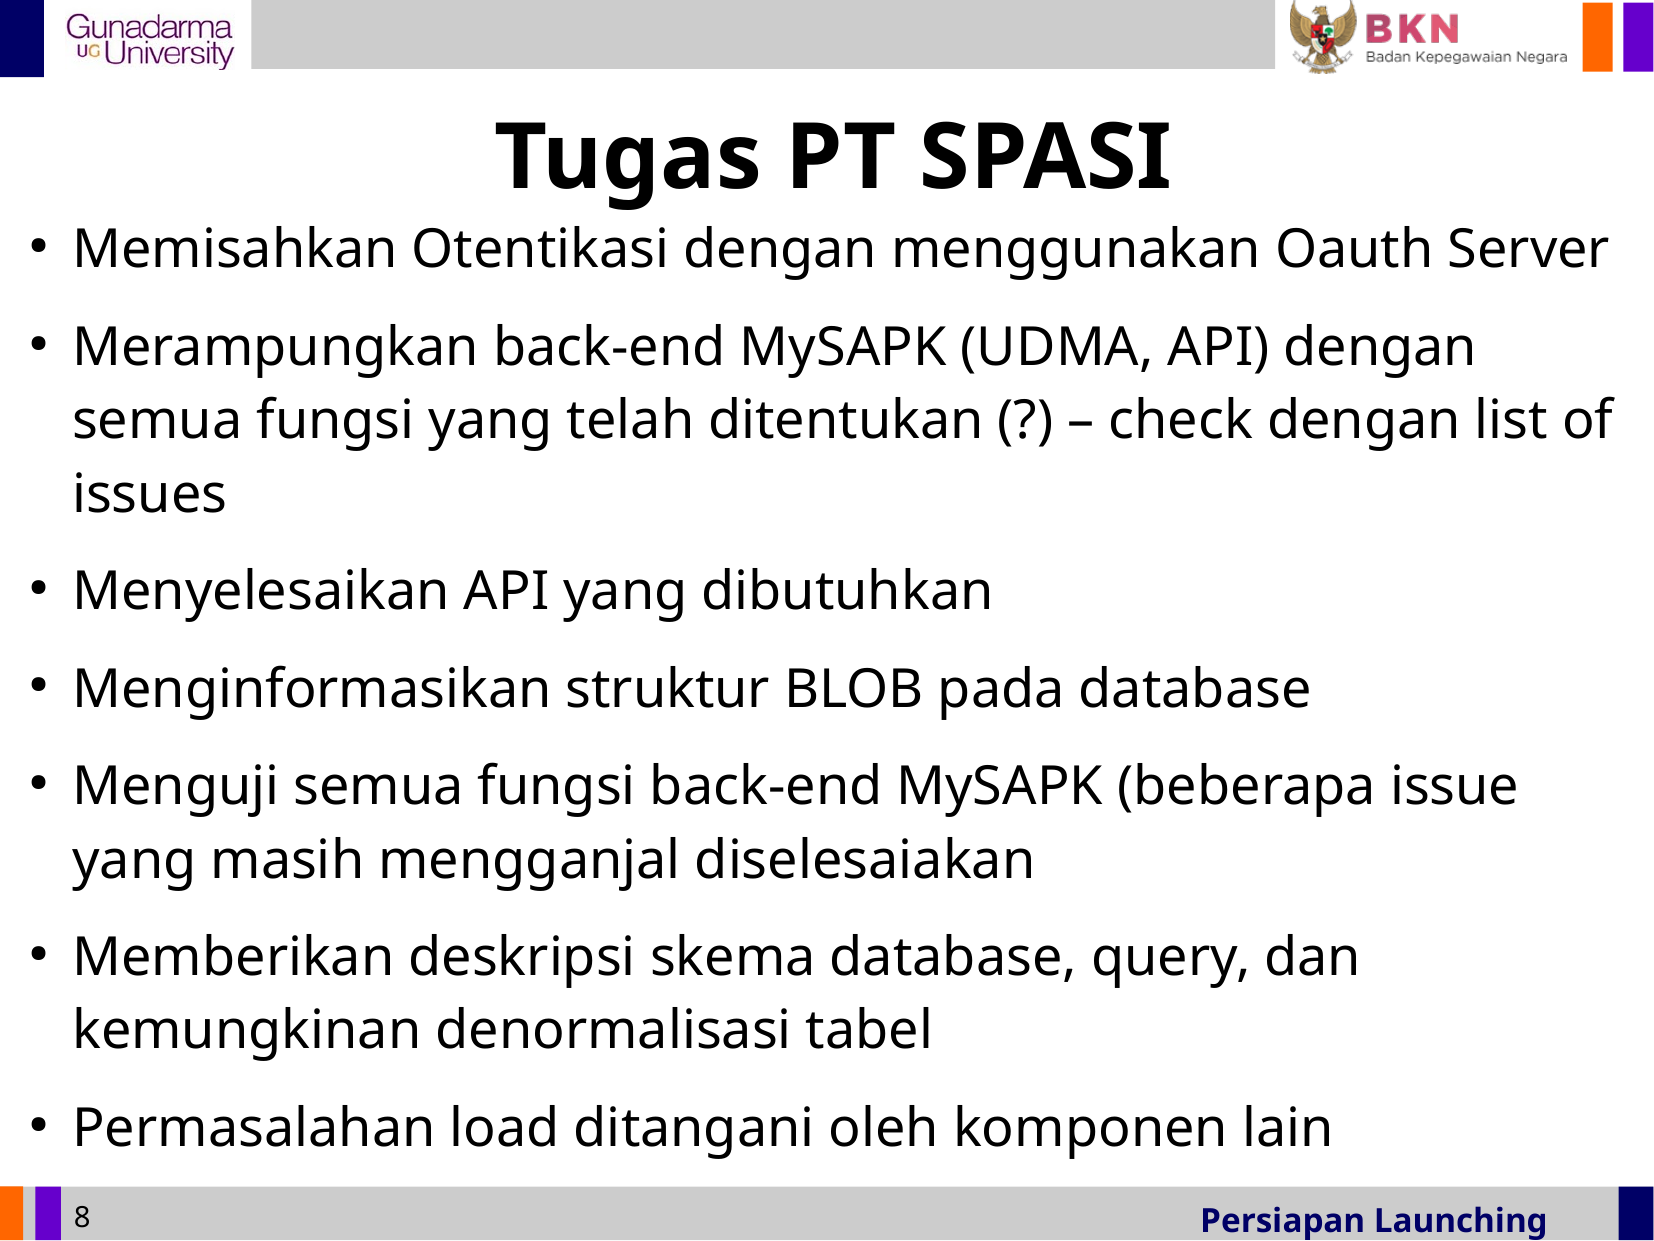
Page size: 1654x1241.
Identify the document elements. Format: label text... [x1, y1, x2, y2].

list Memisahkan Otentikasi dengan menggunakan Oauth Server Merampungkan back-end MySAPK (UDMA, API) dengan semua fungsi yang telah ditentukan (?) – check dengan list of issues Menyelesaikan API yang dibutuhkan Menginformasikan struktur BLOB pada database Menguji semua fungsi back-end MySAPK (beberapa issue yang masih mengganjal diselesaiakan Memberikan deskripsi skema database, query, dan kemungkinan denormalisasi tabel Permasalahan load ditangani oleh komponen lain [14, 210, 1630, 1176]
picture [1290, 0, 1567, 74]
title Tugas PT SPASI [77, 90, 1591, 210]
picture [65, 0, 235, 70]
